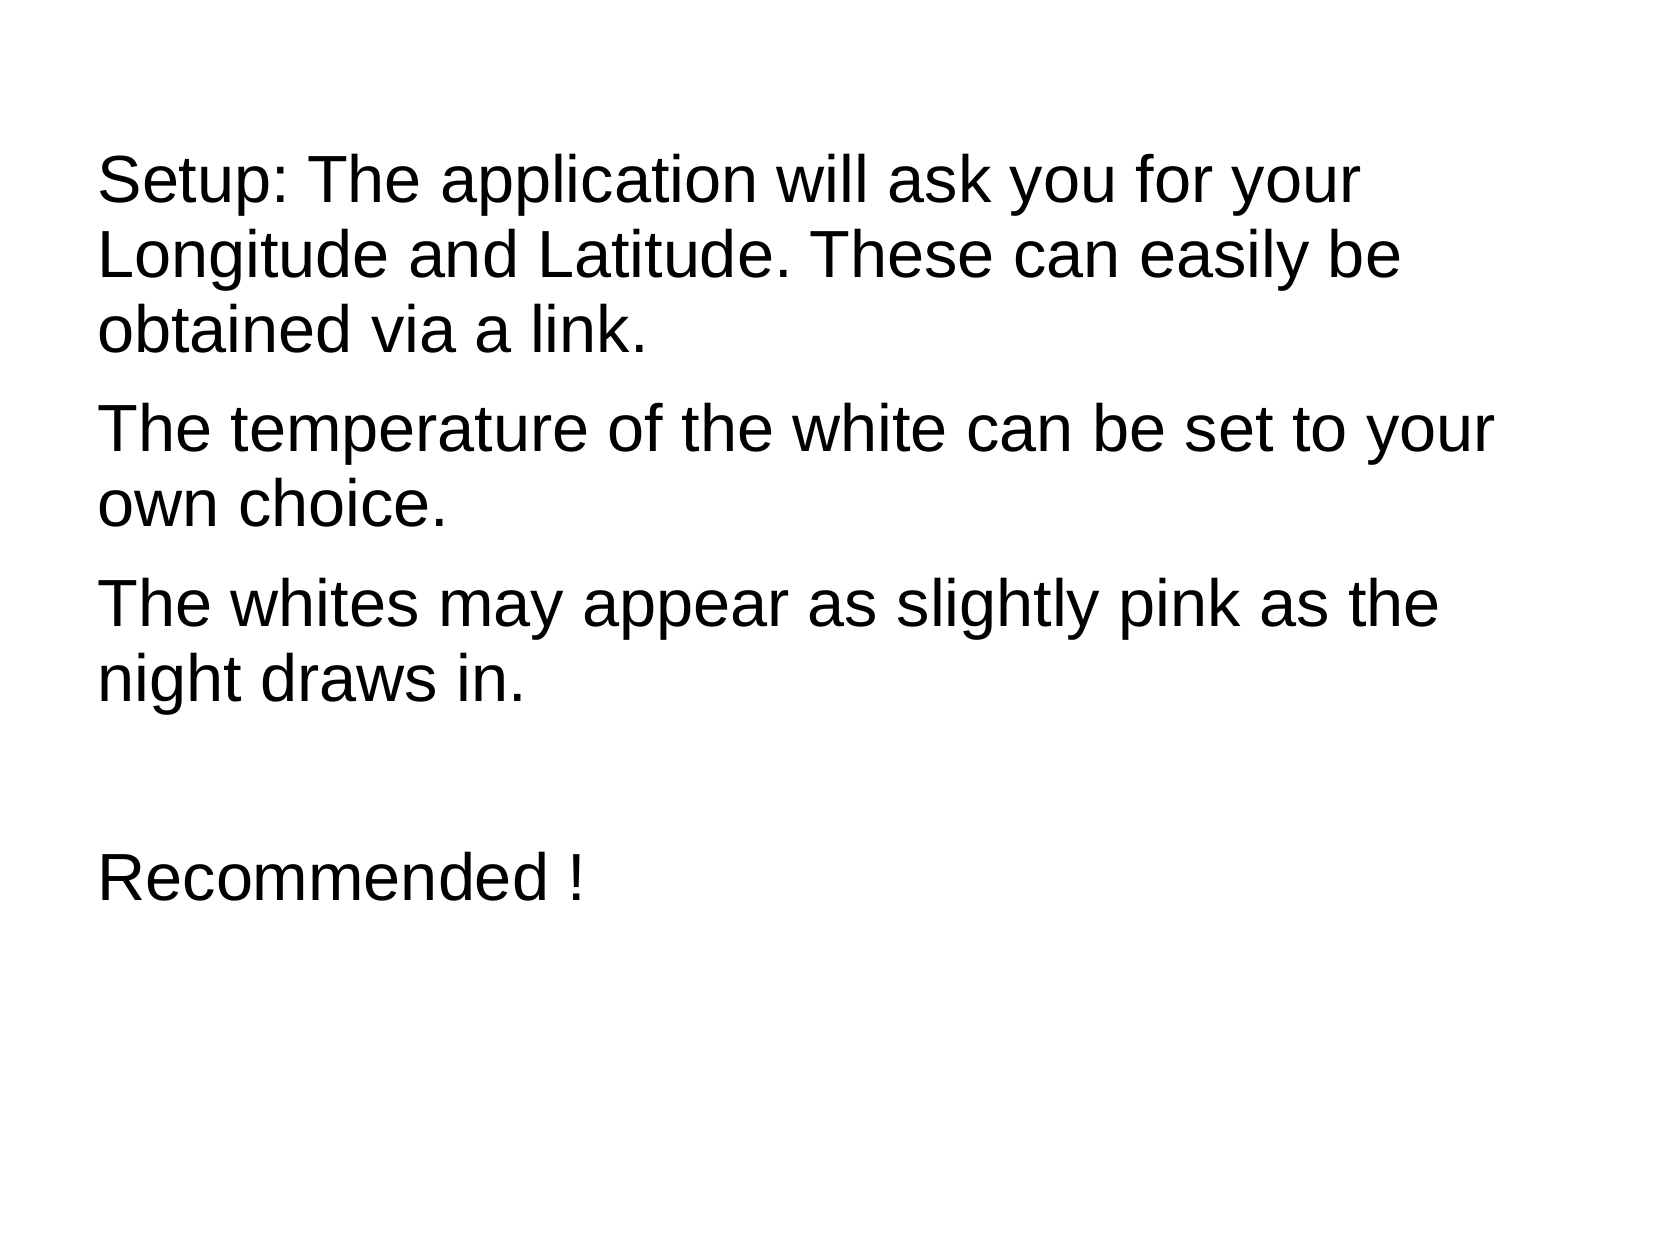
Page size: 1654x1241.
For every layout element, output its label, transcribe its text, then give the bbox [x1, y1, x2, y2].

text_box Setup: The application will ask you for your Longitude and Latitude. These can easily be obtained via a link. The temperature of the white can be set to your own choice. The whites may appear as slightly pink as the night draws in. Recommended ! [82, 35, 1583, 1122]
